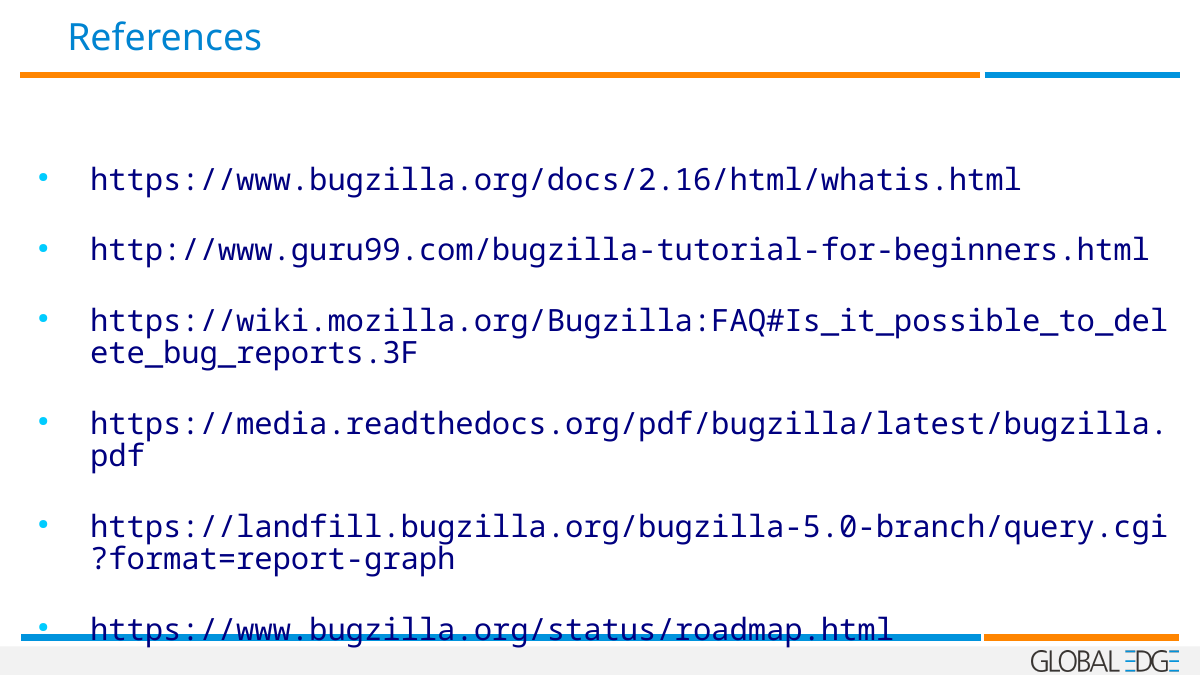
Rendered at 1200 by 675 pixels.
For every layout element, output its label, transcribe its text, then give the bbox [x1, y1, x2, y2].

title References [12, 9, 1088, 63]
picture [1031, 650, 1179, 672]
list https://www.bugzilla.org/docs/2.16/html/whatis.html http://www.guru99.com/bugzilla-tutorial-for-beginners.html https://wiki.mozilla.org/Bugzilla:FAQ#Is_it_possible_to_delete_bug_reports.3F https://media.readthedocs.org/pdf/bugzilla/latest/bugzilla.pdf https://landfill.bugzilla.org/bugzilla-5.0-branch/query.cgi?format=report-graph https://www.bugzilla.org/status/roadmap.html http://royal.pingdom.com/2009/03/19/10-historical-software-bugs-with-extreme-consequences/ [20, 87, 1179, 628]
